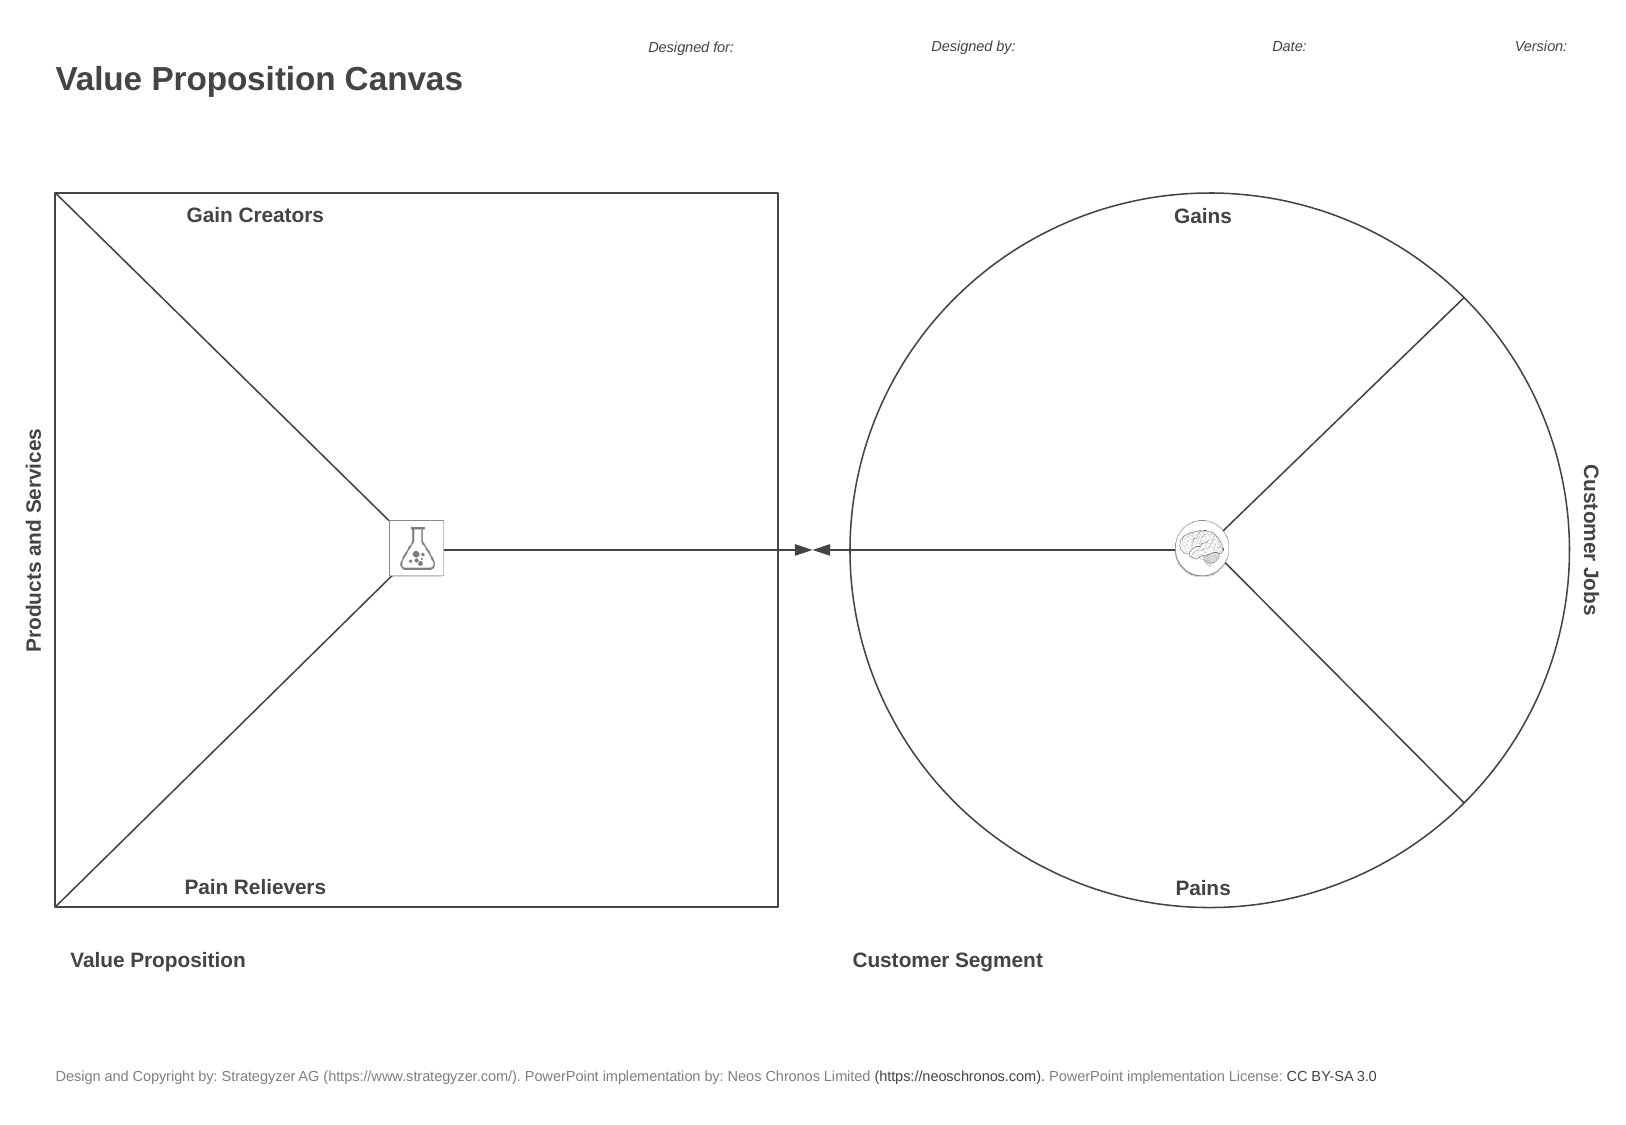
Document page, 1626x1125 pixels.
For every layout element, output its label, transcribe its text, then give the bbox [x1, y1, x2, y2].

text_box Design and Copyright by: Strategyzer AG (https://www.strategyzer.com/). PowerPoint implementation by: Neos Chronos Limited (https://neoschronos.com). PowerPoint implementation License: CC BY-SA 3.0 [41, 1059, 1584, 1109]
